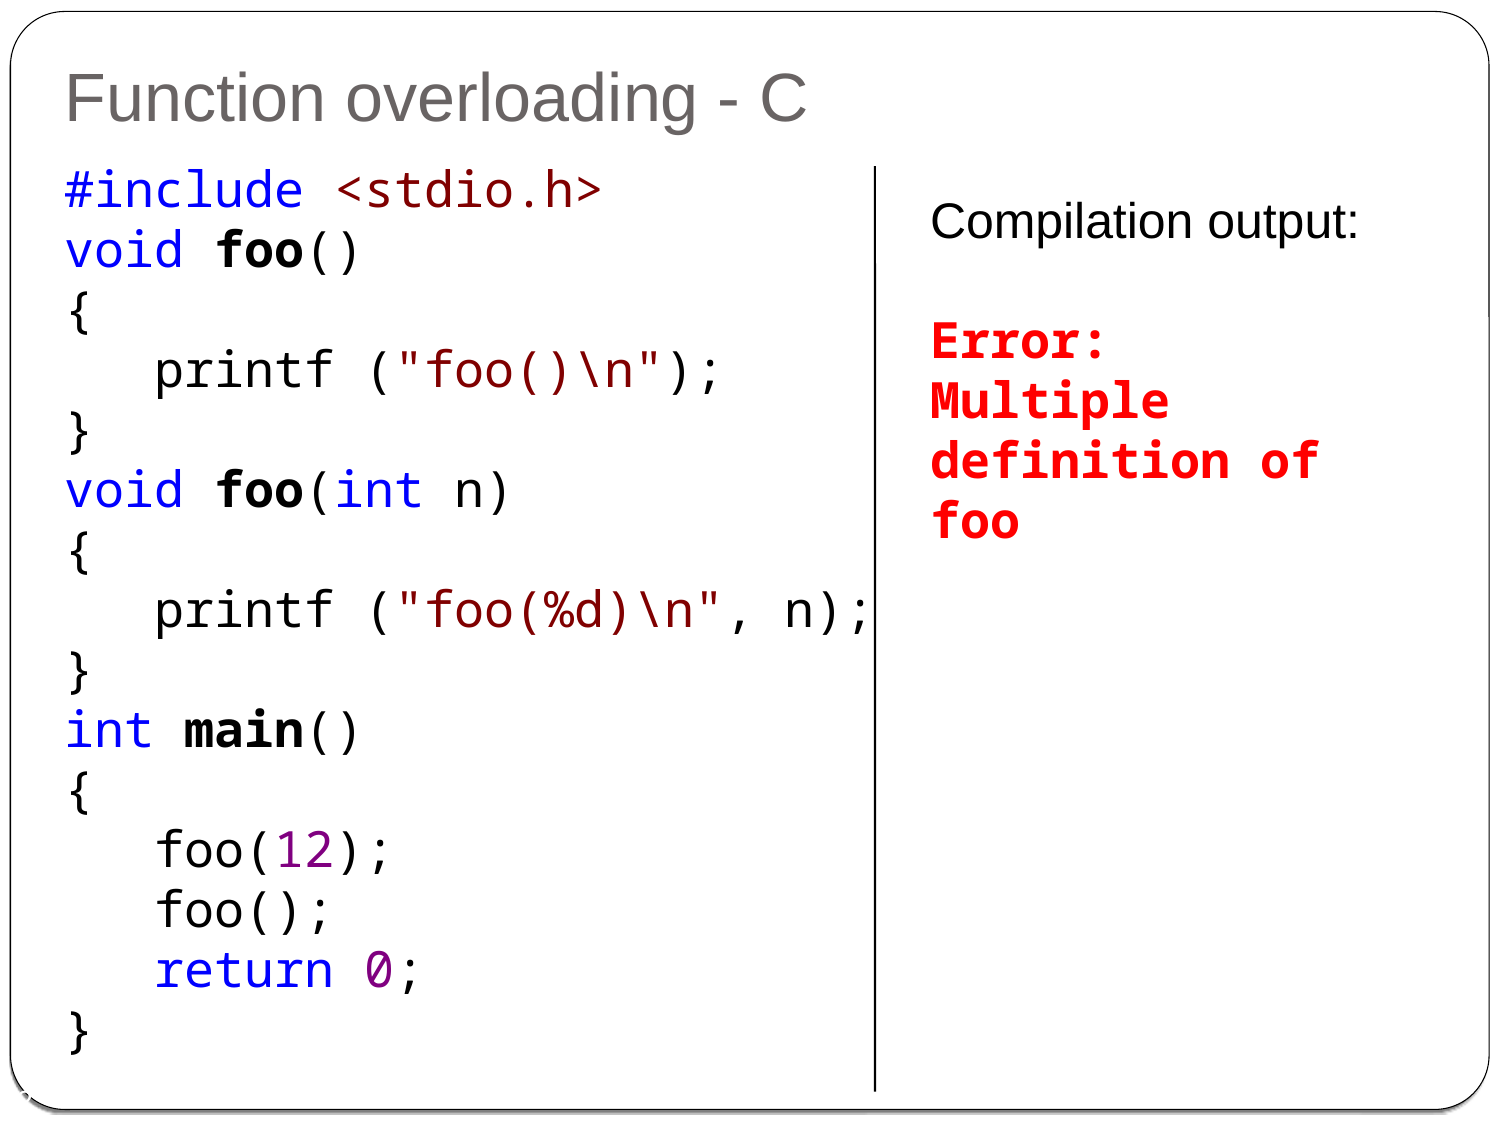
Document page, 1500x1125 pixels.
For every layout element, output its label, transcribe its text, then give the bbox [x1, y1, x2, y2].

title Function overloading - C [50, 45, 1450, 150]
slide_number <number> [0, 1074, 50, 1125]
list #include <stdio.h> void foo() { printf ("foo()\n"); } void foo(int n) { printf ("foo(%d)\n", n); } int main() { foo(12); foo(); return 0; } [50, 150, 1450, 1088]
text_box Compilation output: Error: Multiple definition of foo [900, 166, 1469, 572]
